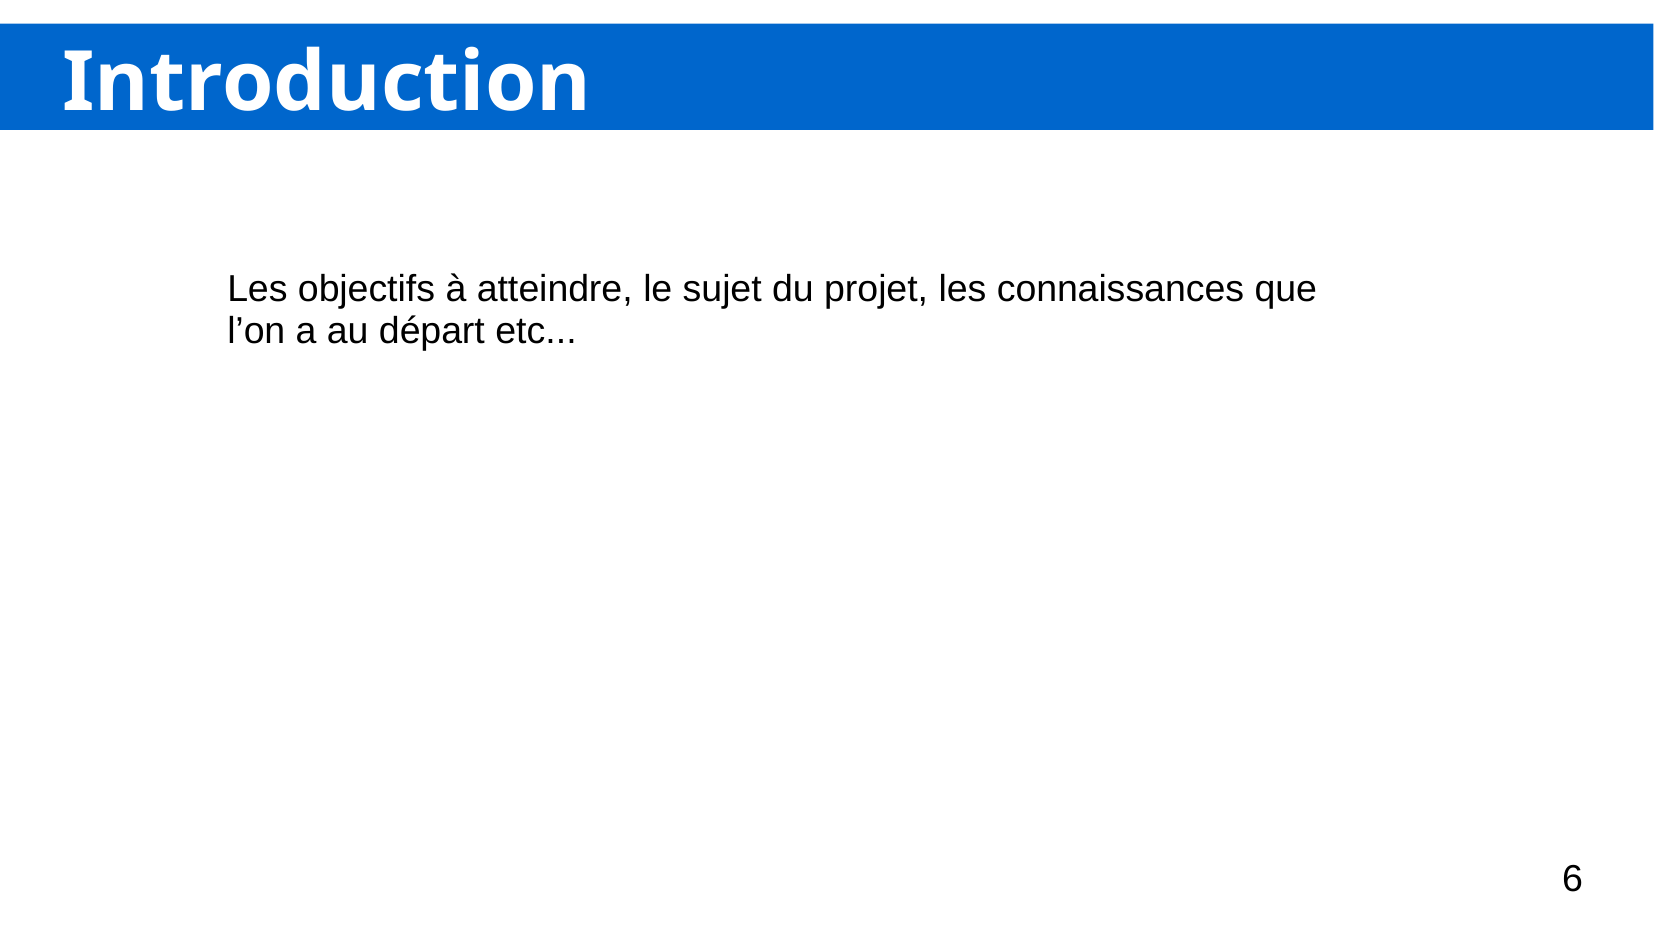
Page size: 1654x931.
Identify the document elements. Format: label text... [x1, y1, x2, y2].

text_box <numéro> [1547, 850, 1654, 921]
text_box [0, 23, 1654, 130]
title Introduction [0, 35, 1016, 119]
text_box Les objectifs à atteindre, le sujet du projet, les connaissances que l’on a au départ etc... [212, 259, 1347, 359]
